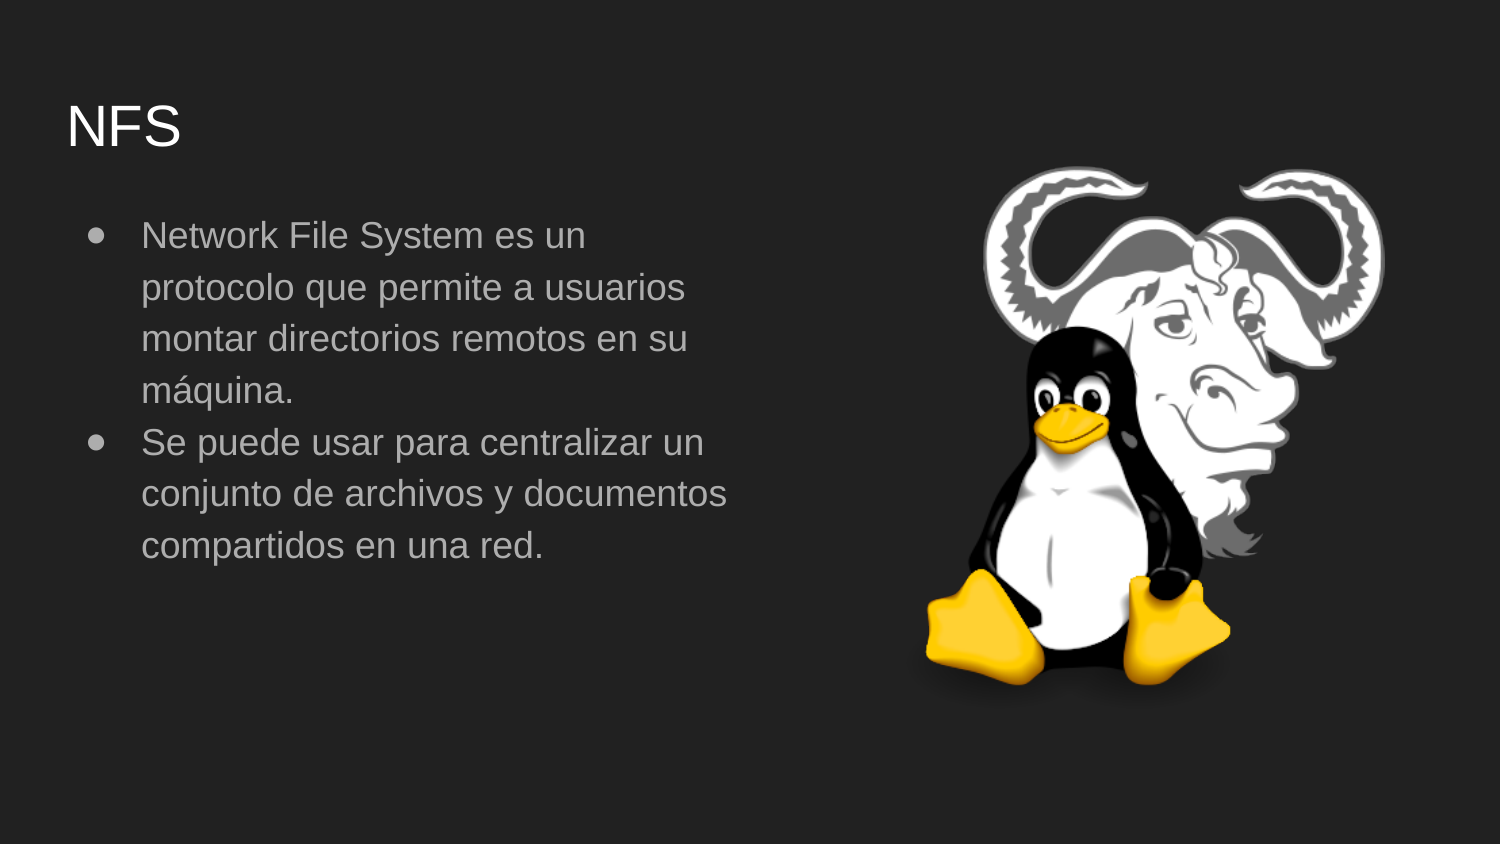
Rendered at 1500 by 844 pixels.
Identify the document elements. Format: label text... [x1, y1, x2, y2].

picture [906, 166, 1385, 710]
title NFS [51, 72, 1449, 167]
list Network File System es un protocolo que permite a usuarios montar directorios remotos en su máquina. Se puede usar para centralizar un conjunto de archivos y documentos compartidos en una red. [51, 189, 750, 750]
